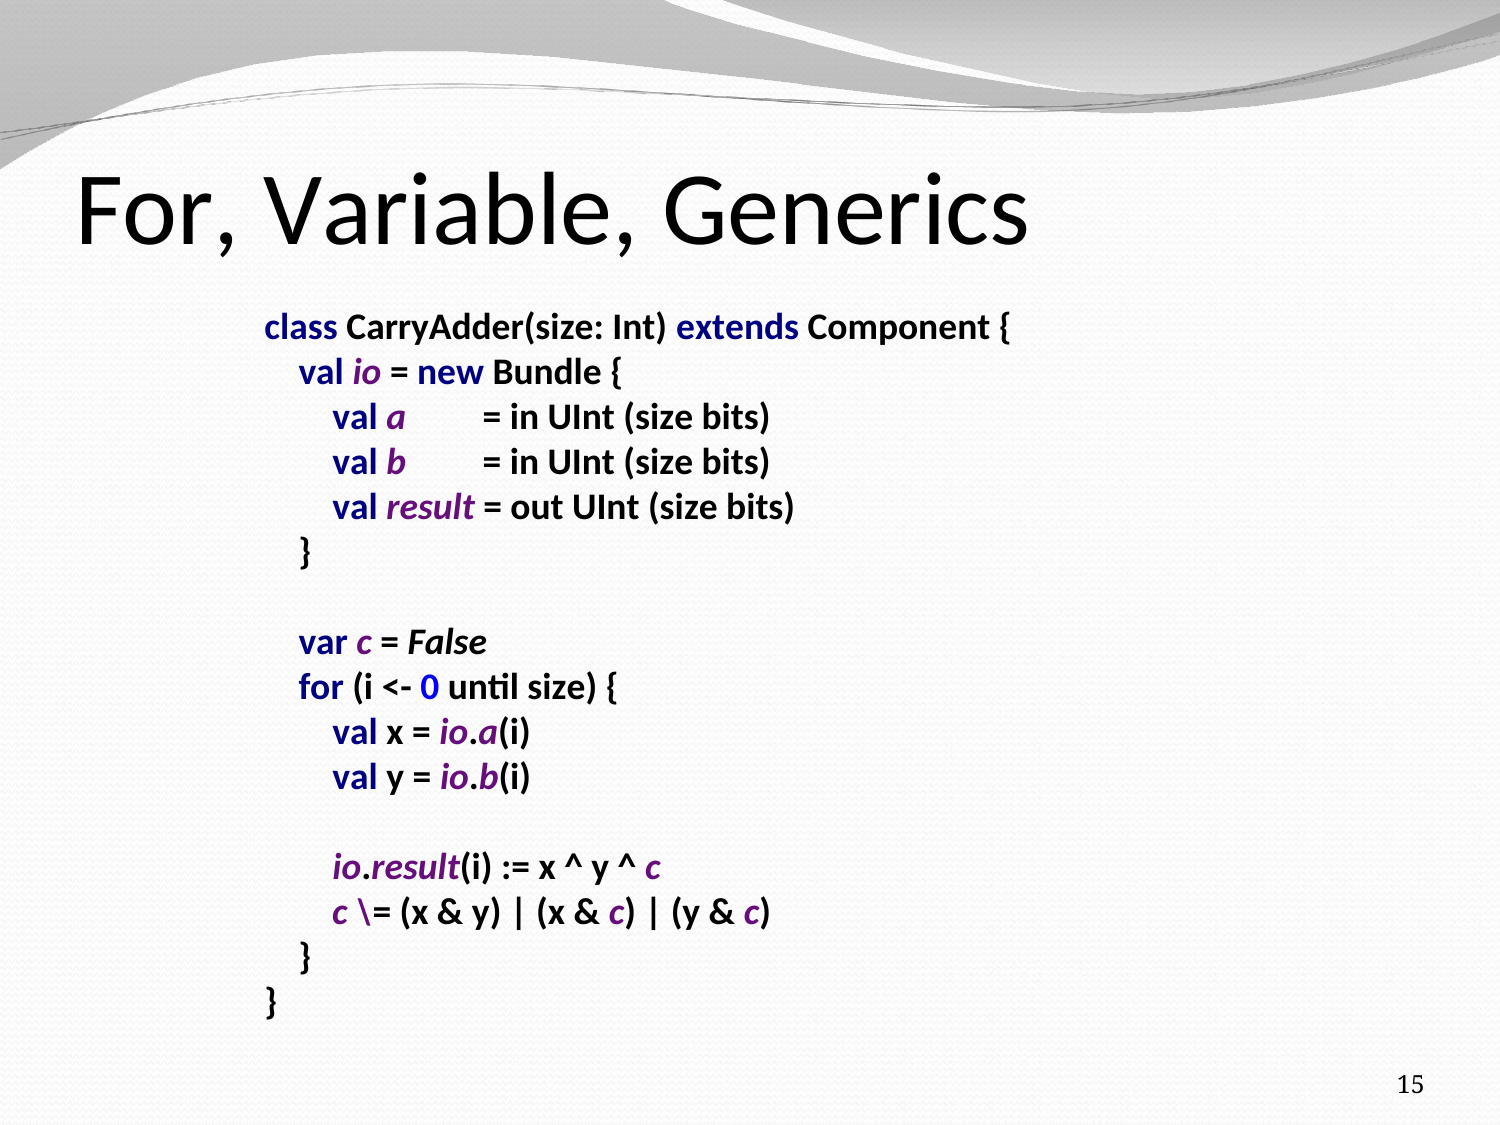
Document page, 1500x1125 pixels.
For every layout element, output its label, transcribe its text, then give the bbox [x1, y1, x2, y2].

picture [0, 0, 1500, 1125]
text_box <numéro> [1299, 1042, 1426, 1103]
title For, Variable, Generics [75, 78, 1426, 266]
text_box class CarryAdder(size: Int) extends Component { val io = new Bundle { val a = in UInt (size bits) val b = in UInt (size bits) val result = out UInt (size bits) } var c = False for (i <- 0 until size) { val x = io.a(i) val y = io.b(i) io.result(i) := x ^ y ^ c c \= (x & y) | (x & c) | (y & c) } } [249, 294, 1106, 1030]
